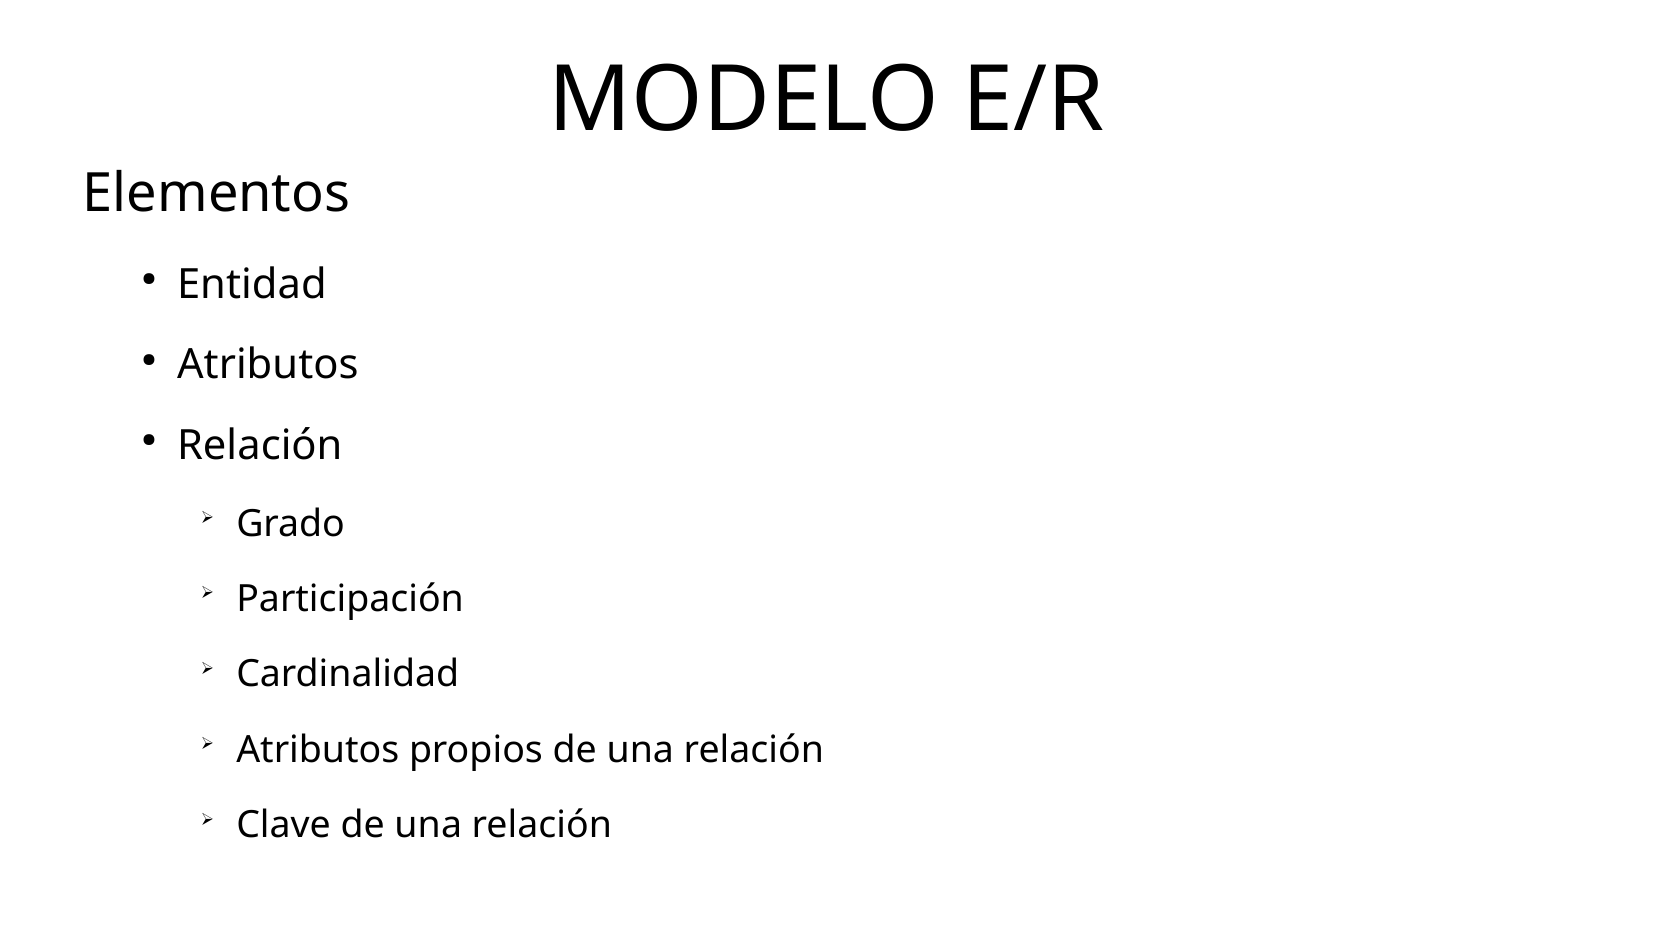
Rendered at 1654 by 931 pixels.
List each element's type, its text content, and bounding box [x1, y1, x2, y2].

list Elementos Entidad Atributos Relación Grado Participación Cardinalidad Atributos propios de una relación Clave de una relación [82, 153, 1571, 851]
title MODELO E/R [82, 37, 1571, 153]
